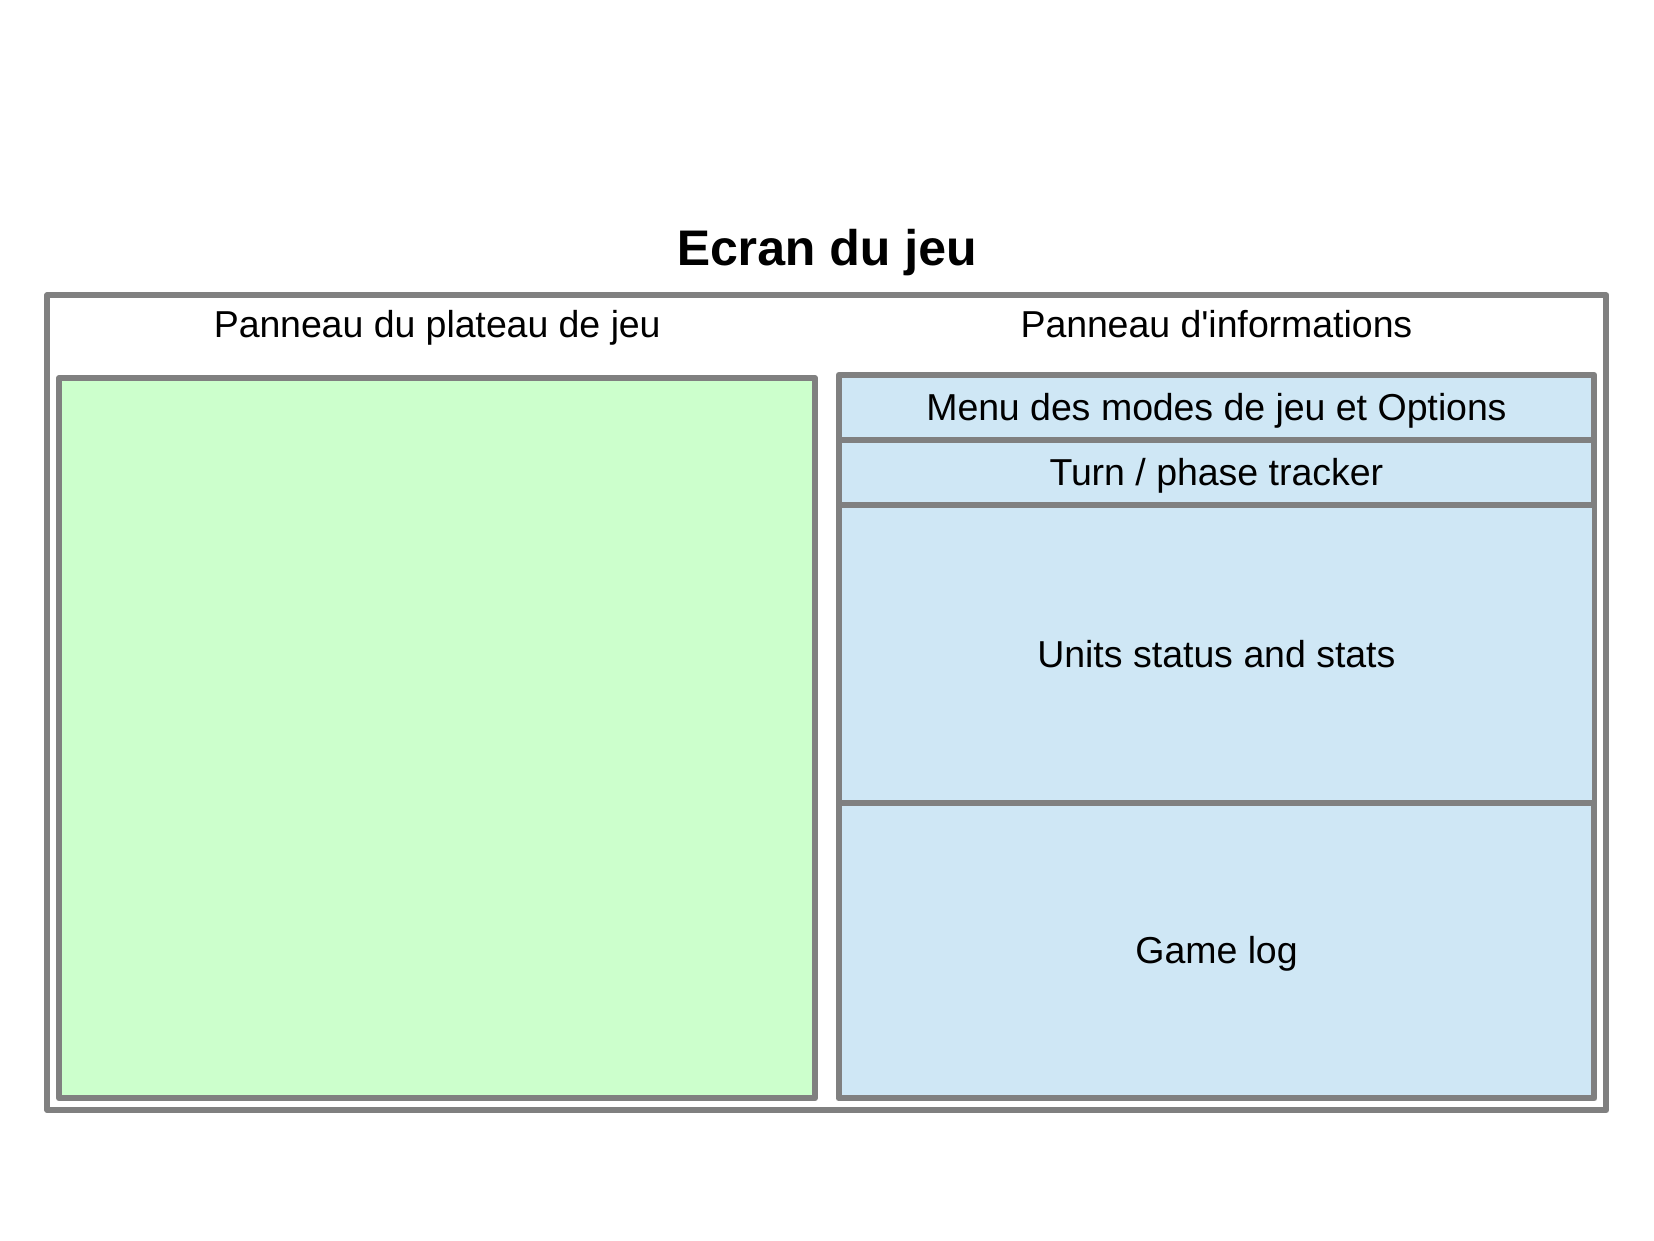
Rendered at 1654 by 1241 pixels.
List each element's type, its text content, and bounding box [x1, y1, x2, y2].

title Menu des modes de jeu et Options [838, 375, 1595, 437]
title Game log [838, 803, 1595, 1099]
title Units status and stats [838, 504, 1595, 800]
text_box [59, 377, 815, 1099]
title Panneau du plateau de jeu [59, 298, 815, 355]
title Panneau d'informations [838, 298, 1595, 355]
title Turn / phase tracker [838, 439, 1595, 502]
title Ecran du jeu [59, 200, 1595, 296]
